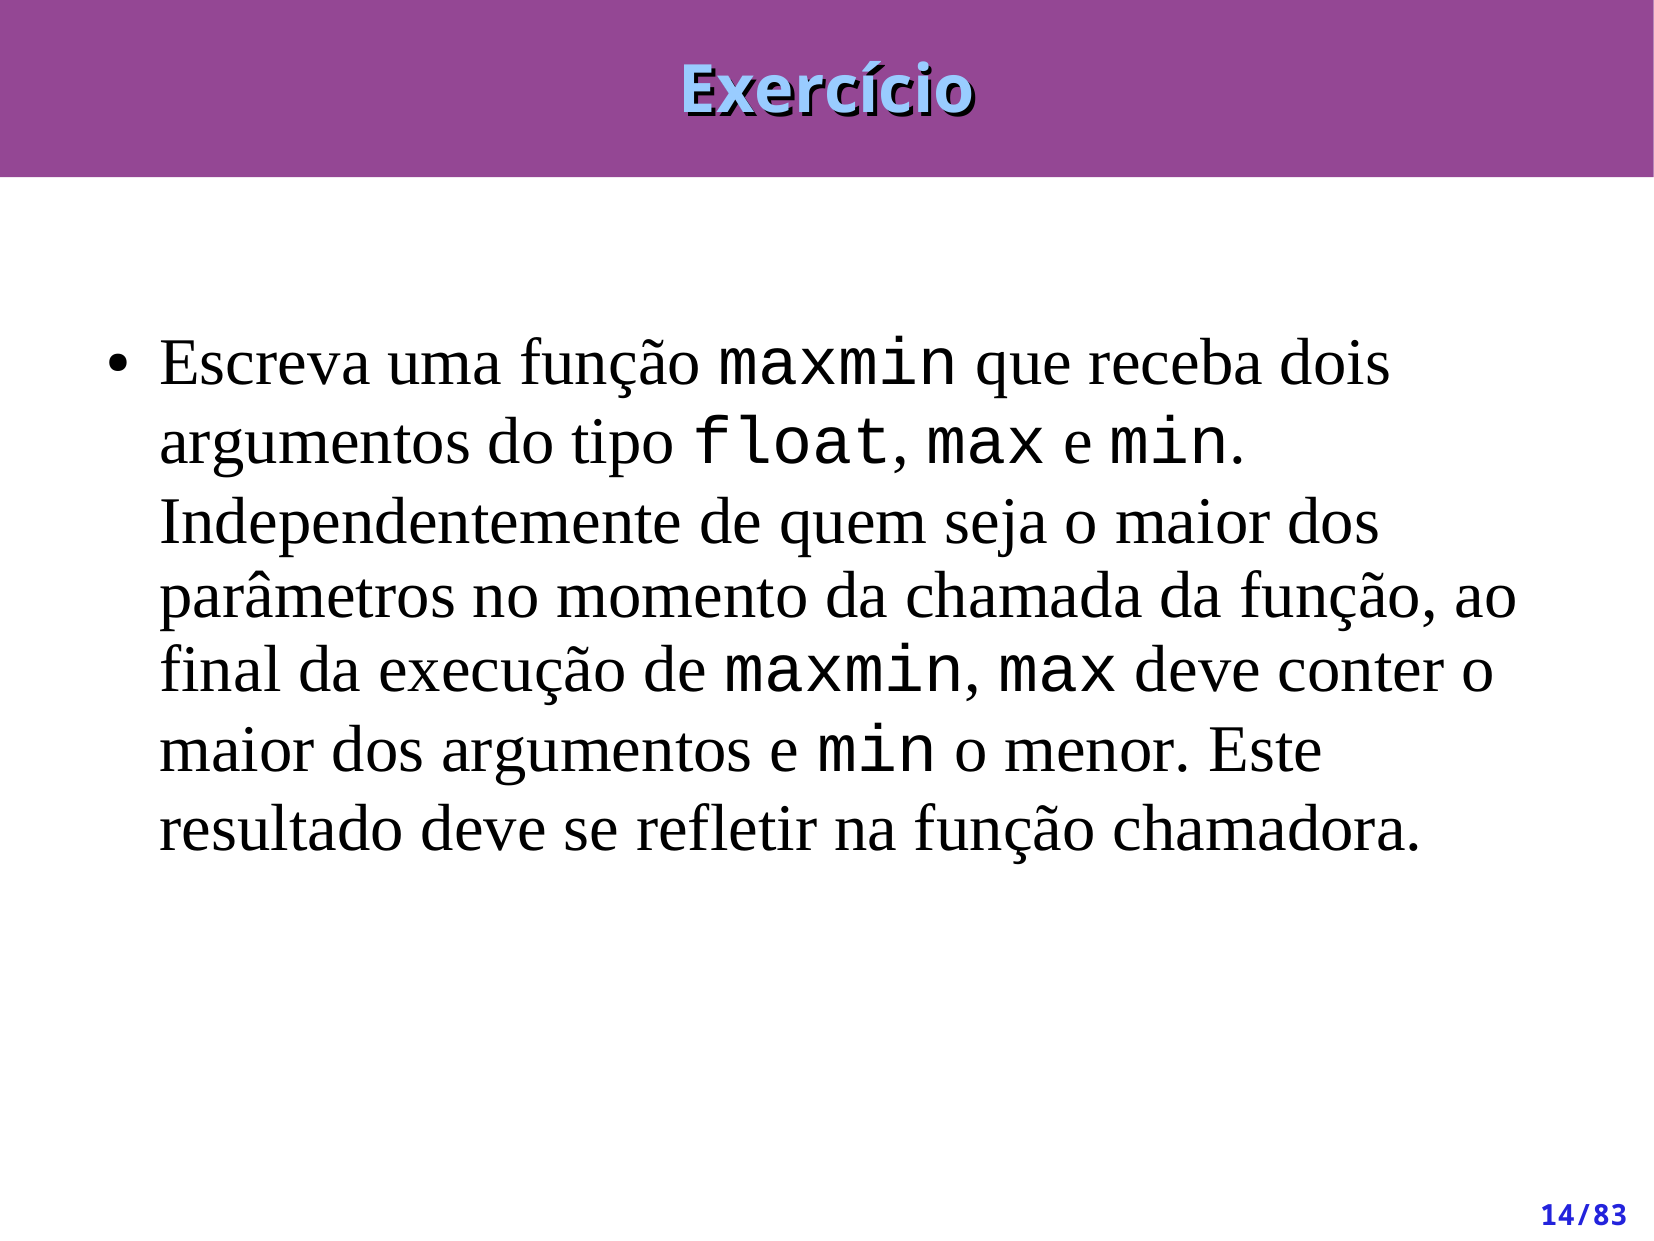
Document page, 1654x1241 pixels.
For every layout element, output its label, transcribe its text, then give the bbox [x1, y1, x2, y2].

title Exercício [82, 0, 1571, 176]
list Escreva uma função maxmin que receba dois argumentos do tipo float, max e min. Independentemente de quem seja o maior dos parâmetros no momento da chamada da função, ao final da execução de maxmin, max deve conter o maior dos argumentos e min o menor. Este resultado deve se refletir na função chamadora. [88, 324, 1577, 934]
